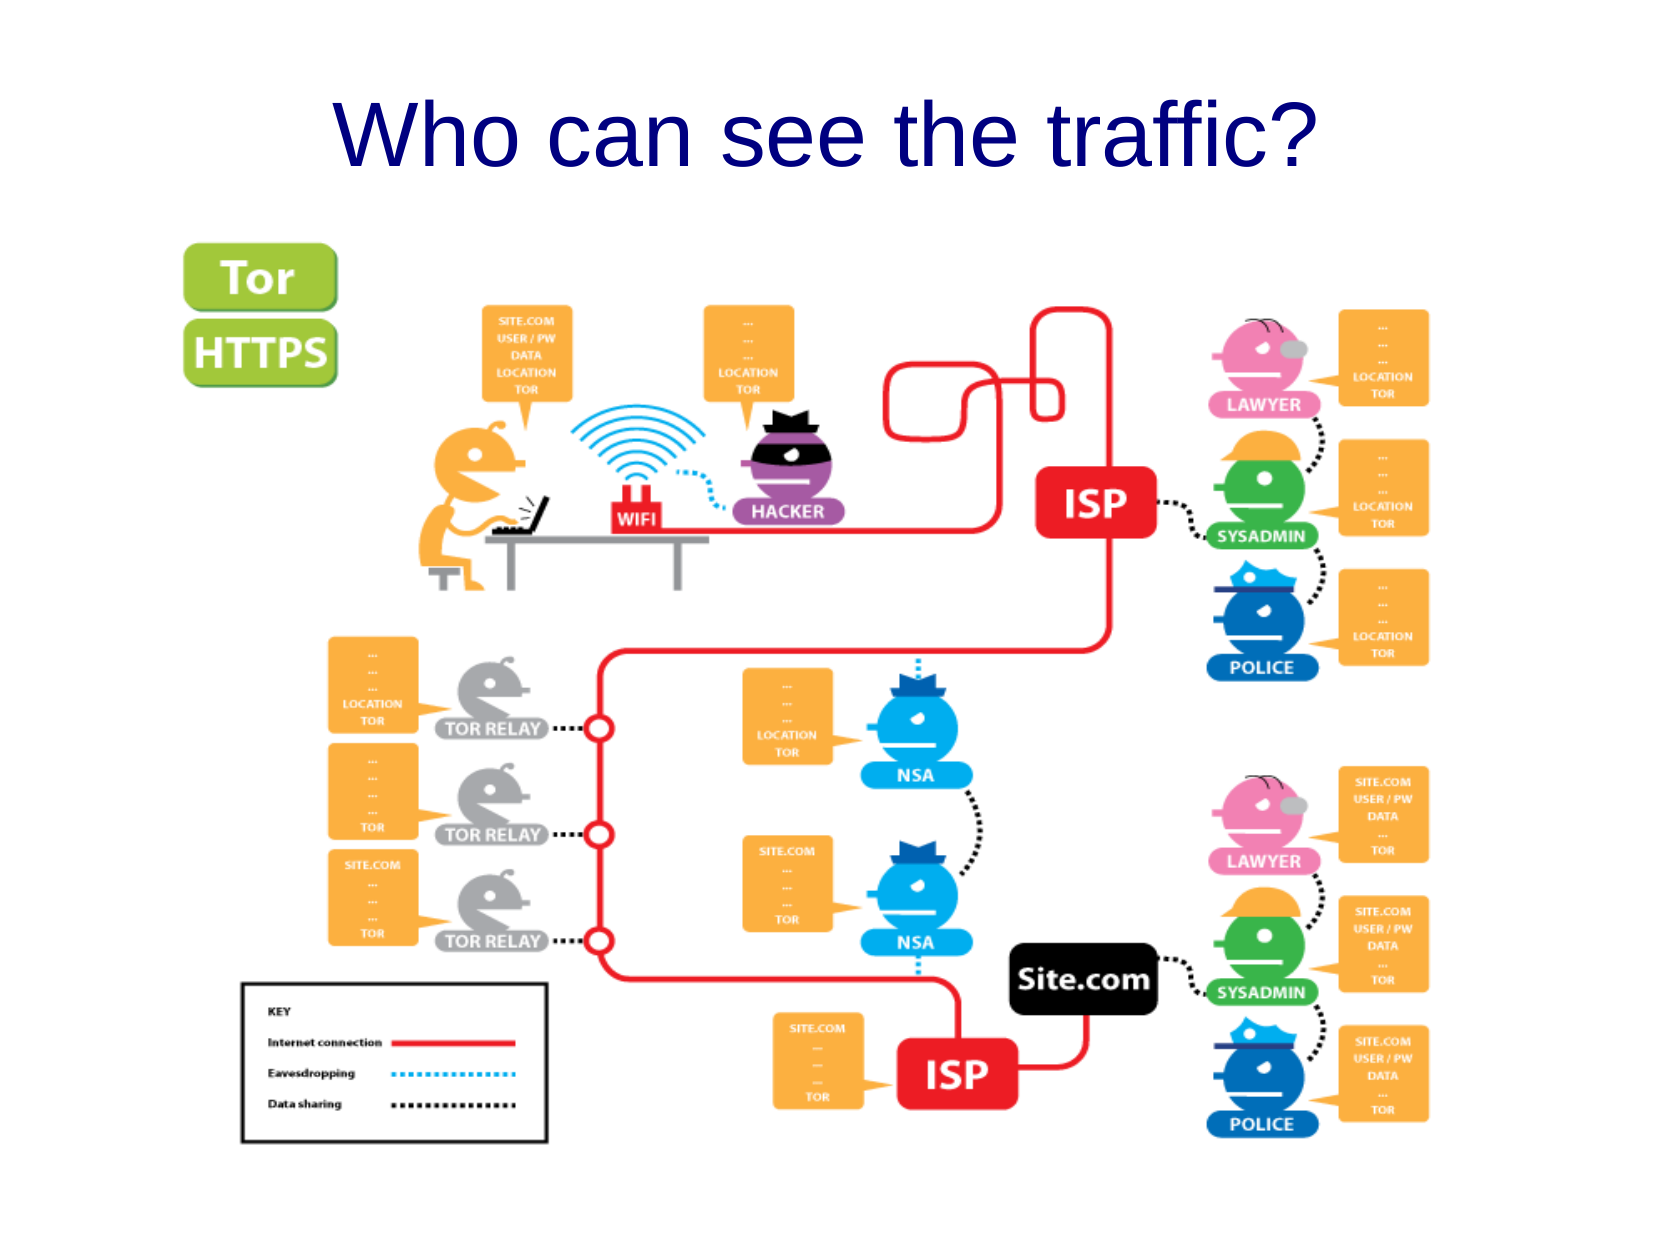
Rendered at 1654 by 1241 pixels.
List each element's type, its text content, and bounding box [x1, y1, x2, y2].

picture [90, 199, 1546, 1201]
title Who can see the traffic? [82, 31, 1571, 239]
